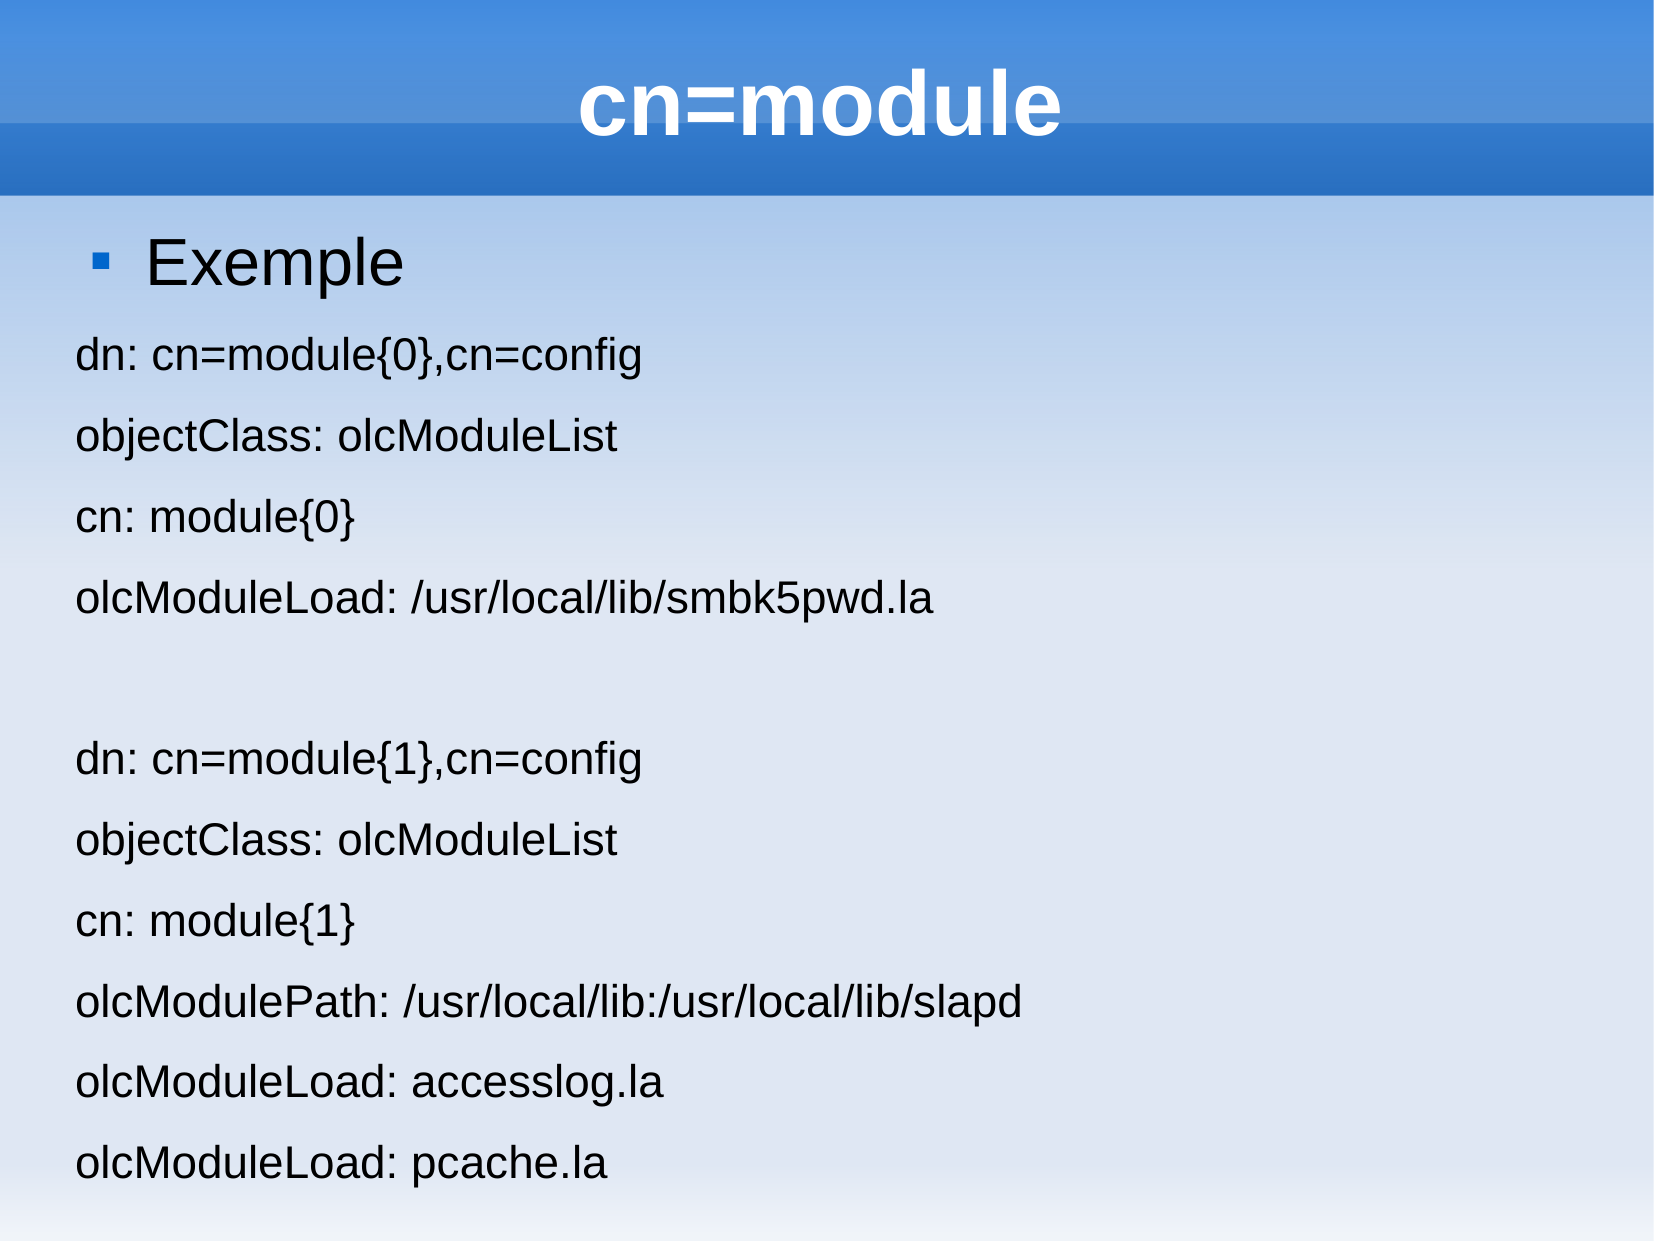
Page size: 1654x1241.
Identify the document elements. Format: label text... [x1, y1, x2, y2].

picture [0, 0, 1654, 1241]
title cn=module [76, 0, 1565, 208]
list Exemple dn: cn=module{0},cn=config objectClass: olcModuleList cn: module{0} olcModuleLoad: /usr/local/lib/smbk5pwd.la dn: cn=module{1},cn=config objectClass: olcModuleList cn: module{1} olcModulePath: /usr/local/lib:/usr/local/lib/slapd olcModuleLoad: accesslog.la olcModuleLoad: pcache.la [75, 225, 1564, 1189]
